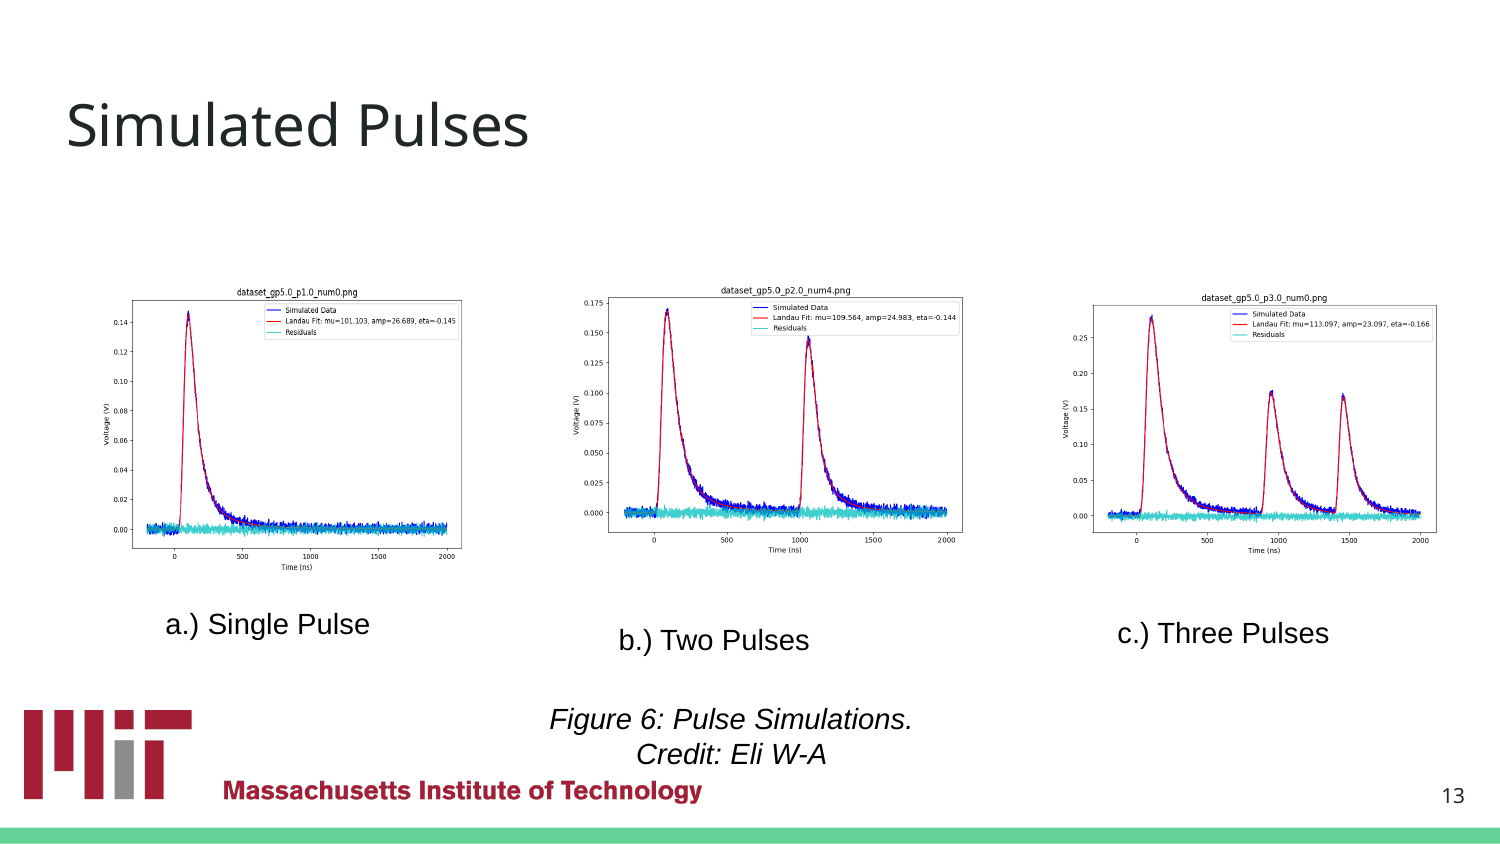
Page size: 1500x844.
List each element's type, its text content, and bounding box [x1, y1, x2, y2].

picture [1037, 269, 1480, 565]
slide_number <number> [1389, 764, 1480, 830]
text_box Figure 6: Pulse Simulations. Credit: Eli W-A [335, 685, 1128, 794]
picture [79, 261, 504, 583]
title Simulated Pulses [51, 72, 1449, 167]
text_box c.) Three Pulses [1102, 599, 1374, 637]
picture [24, 710, 702, 805]
text_box a.) Single Pulse [150, 590, 422, 655]
picture [551, 261, 1008, 565]
text_box b.) Two Pulses [603, 605, 973, 645]
